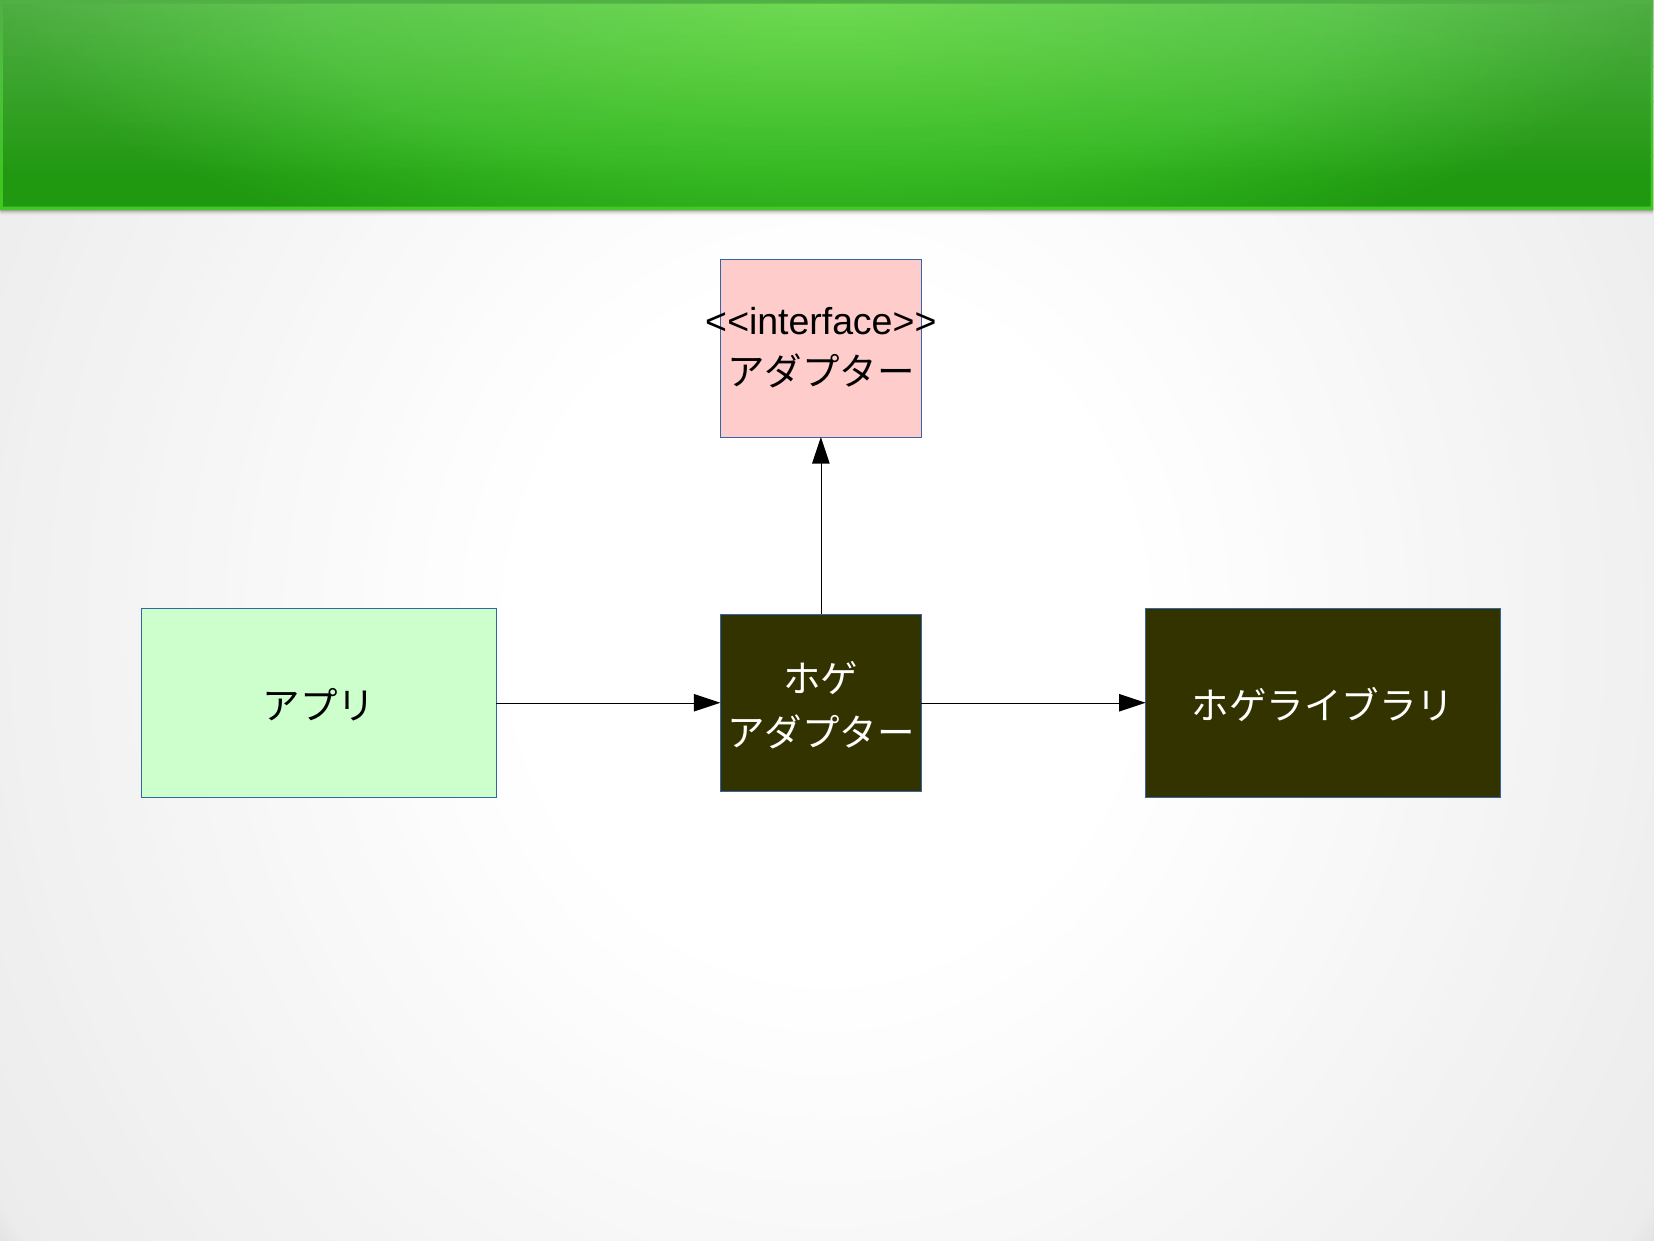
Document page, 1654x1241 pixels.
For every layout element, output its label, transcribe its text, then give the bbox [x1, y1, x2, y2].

text_box ホゲライブラリ [1145, 608, 1501, 798]
text_box <<interface>> アダプター [720, 259, 922, 438]
text_box アプリ [141, 608, 497, 798]
text_box ホゲ アダプター [720, 614, 922, 792]
